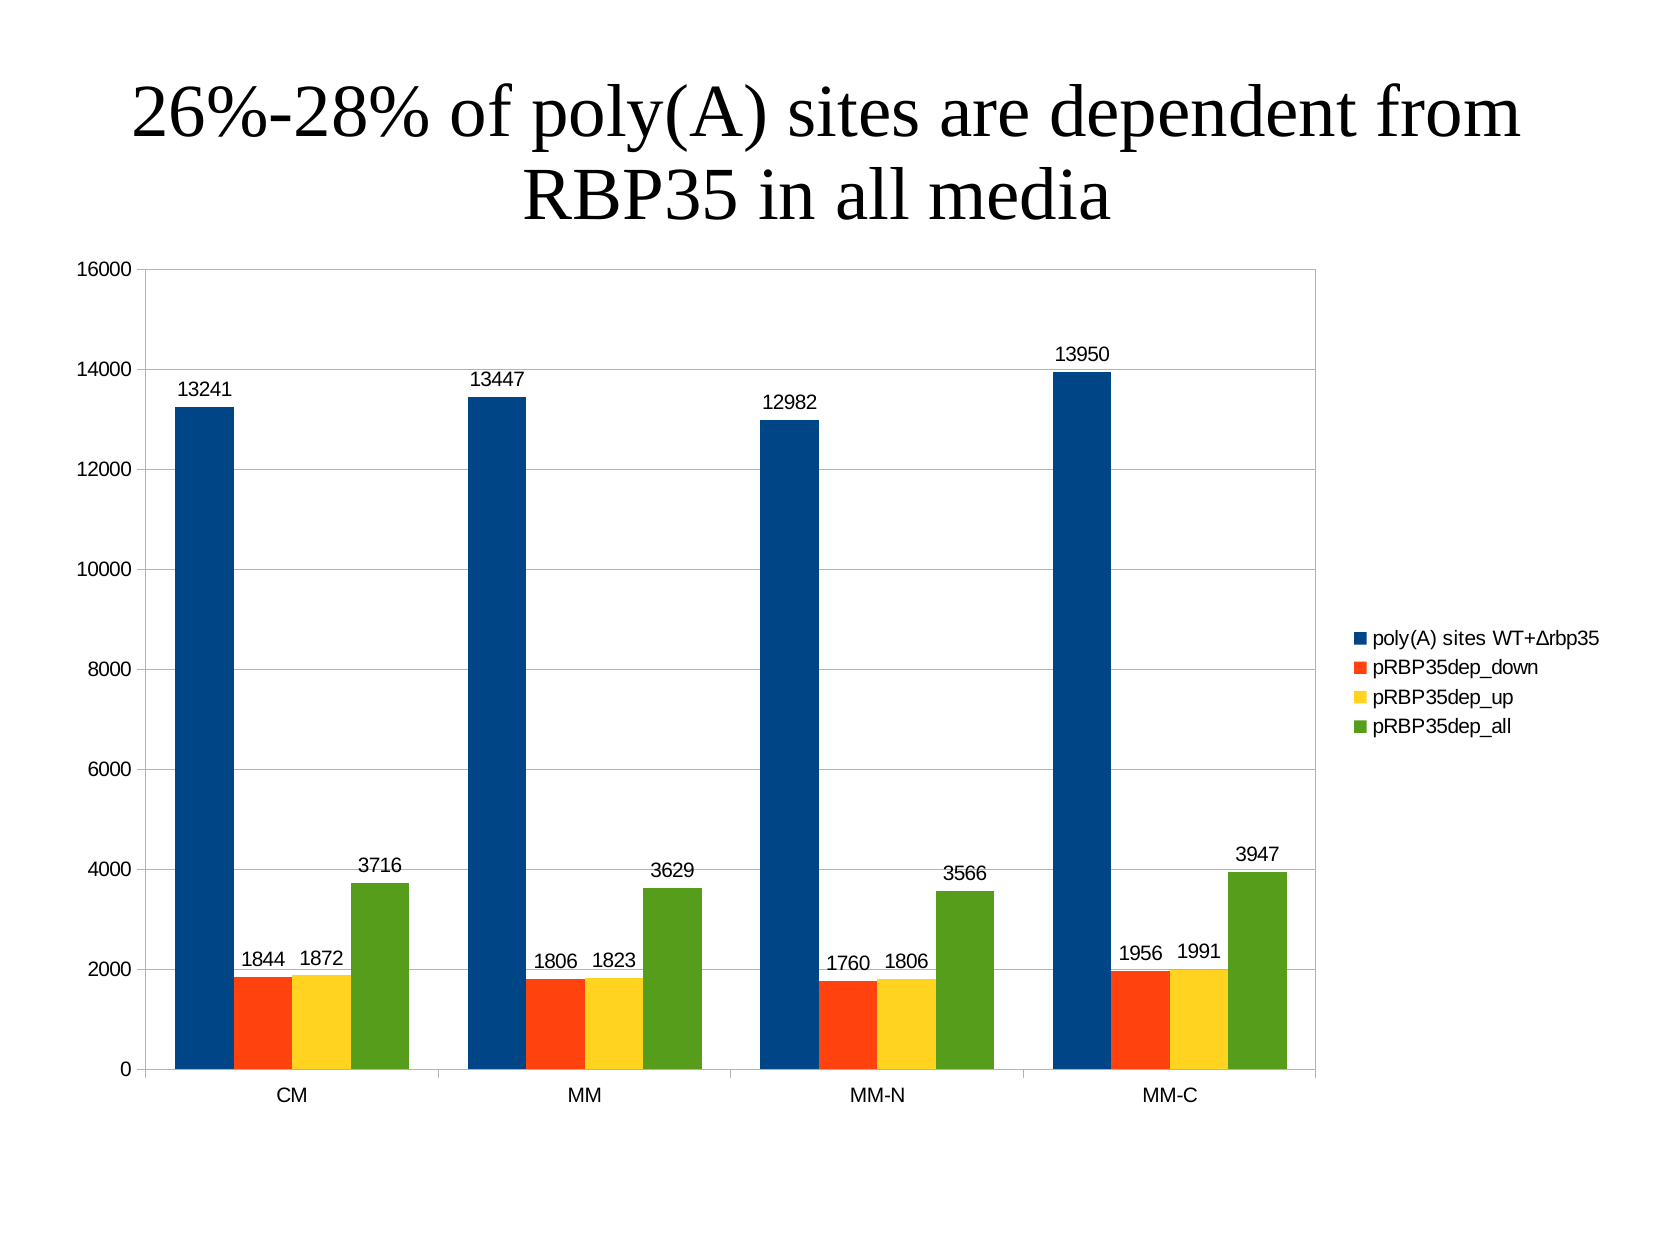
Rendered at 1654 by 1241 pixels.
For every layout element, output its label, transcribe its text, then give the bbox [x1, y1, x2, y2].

chart [45, 240, 1619, 1126]
title 26%-28% of poly(A) sites are dependent from RBP35 in all media [82, 49, 1571, 240]
